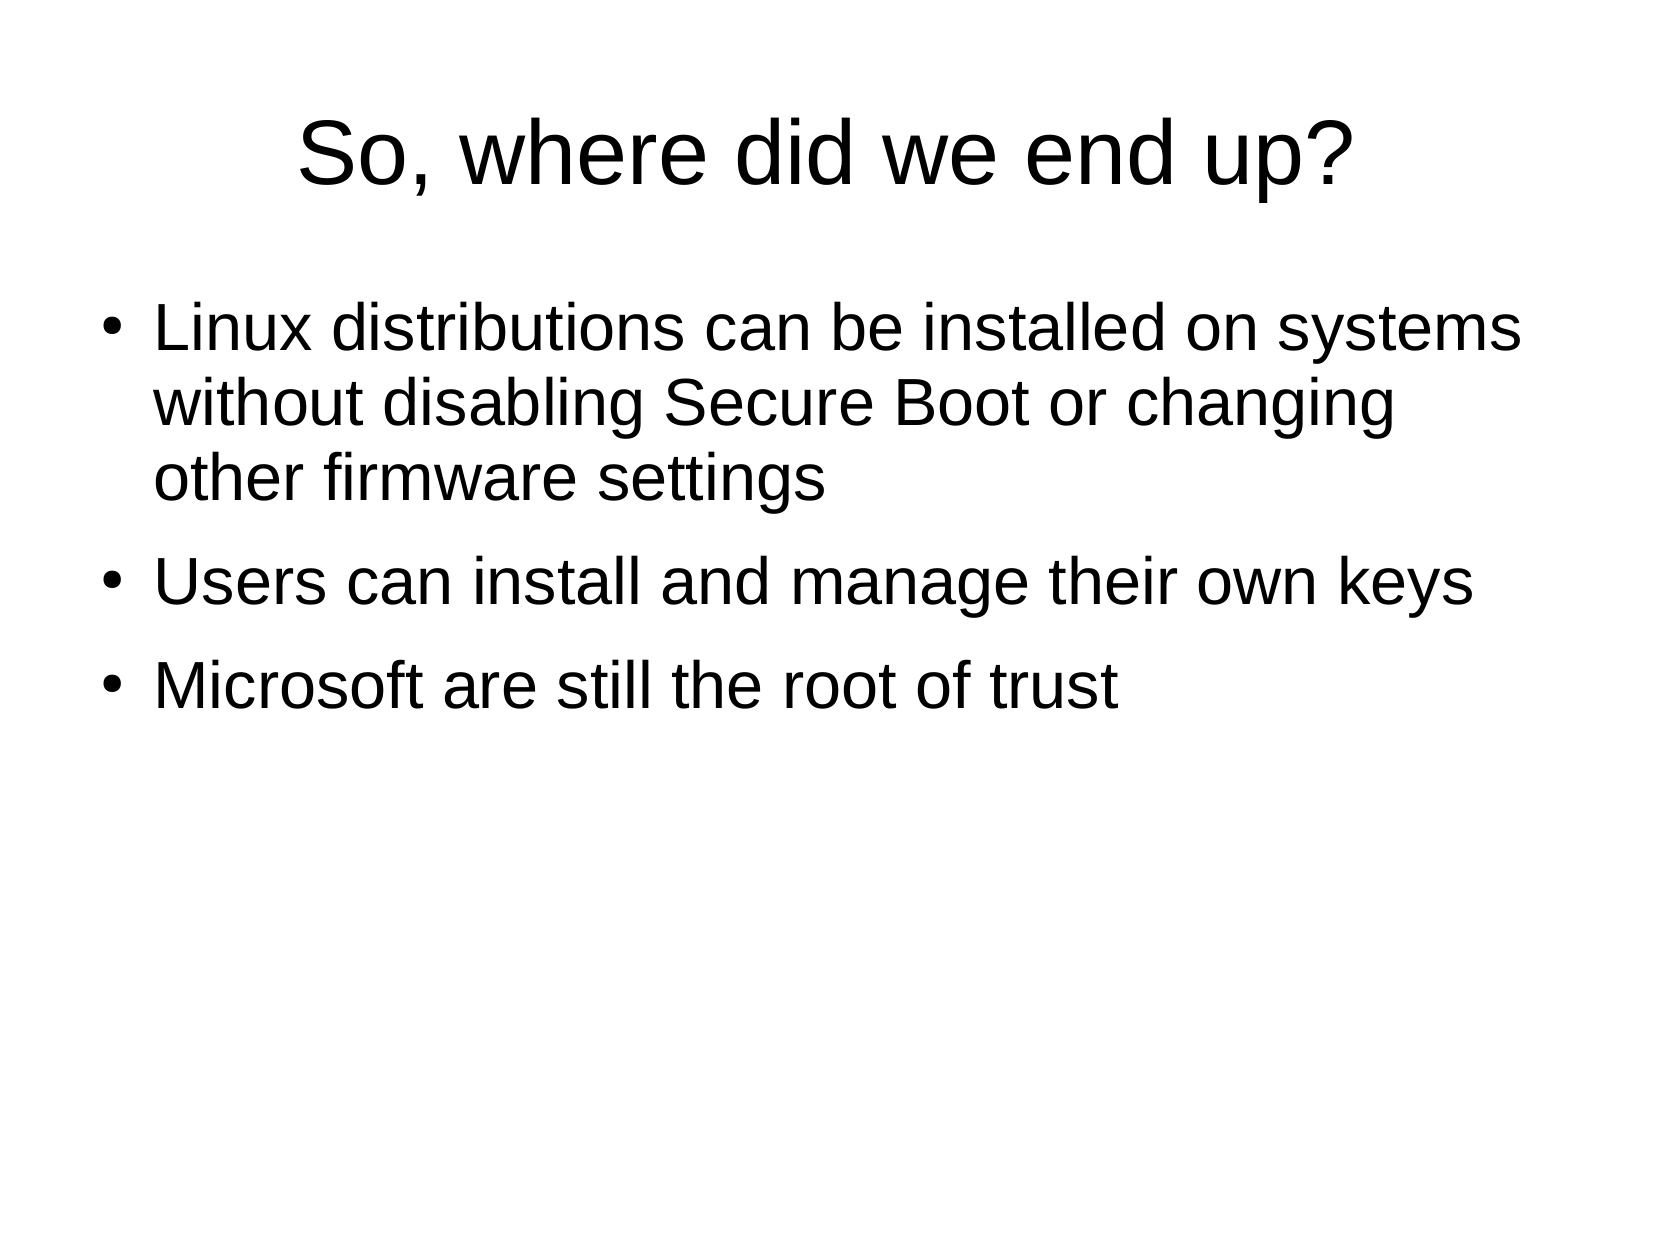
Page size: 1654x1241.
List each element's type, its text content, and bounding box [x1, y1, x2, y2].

list Linux distributions can be installed on systems without disabling Secure Boot or changing other firmware settings Users can install and manage their own keys Microsoft are still the root of trust [82, 290, 1538, 1010]
title So, where did we end up? [82, 49, 1571, 257]
